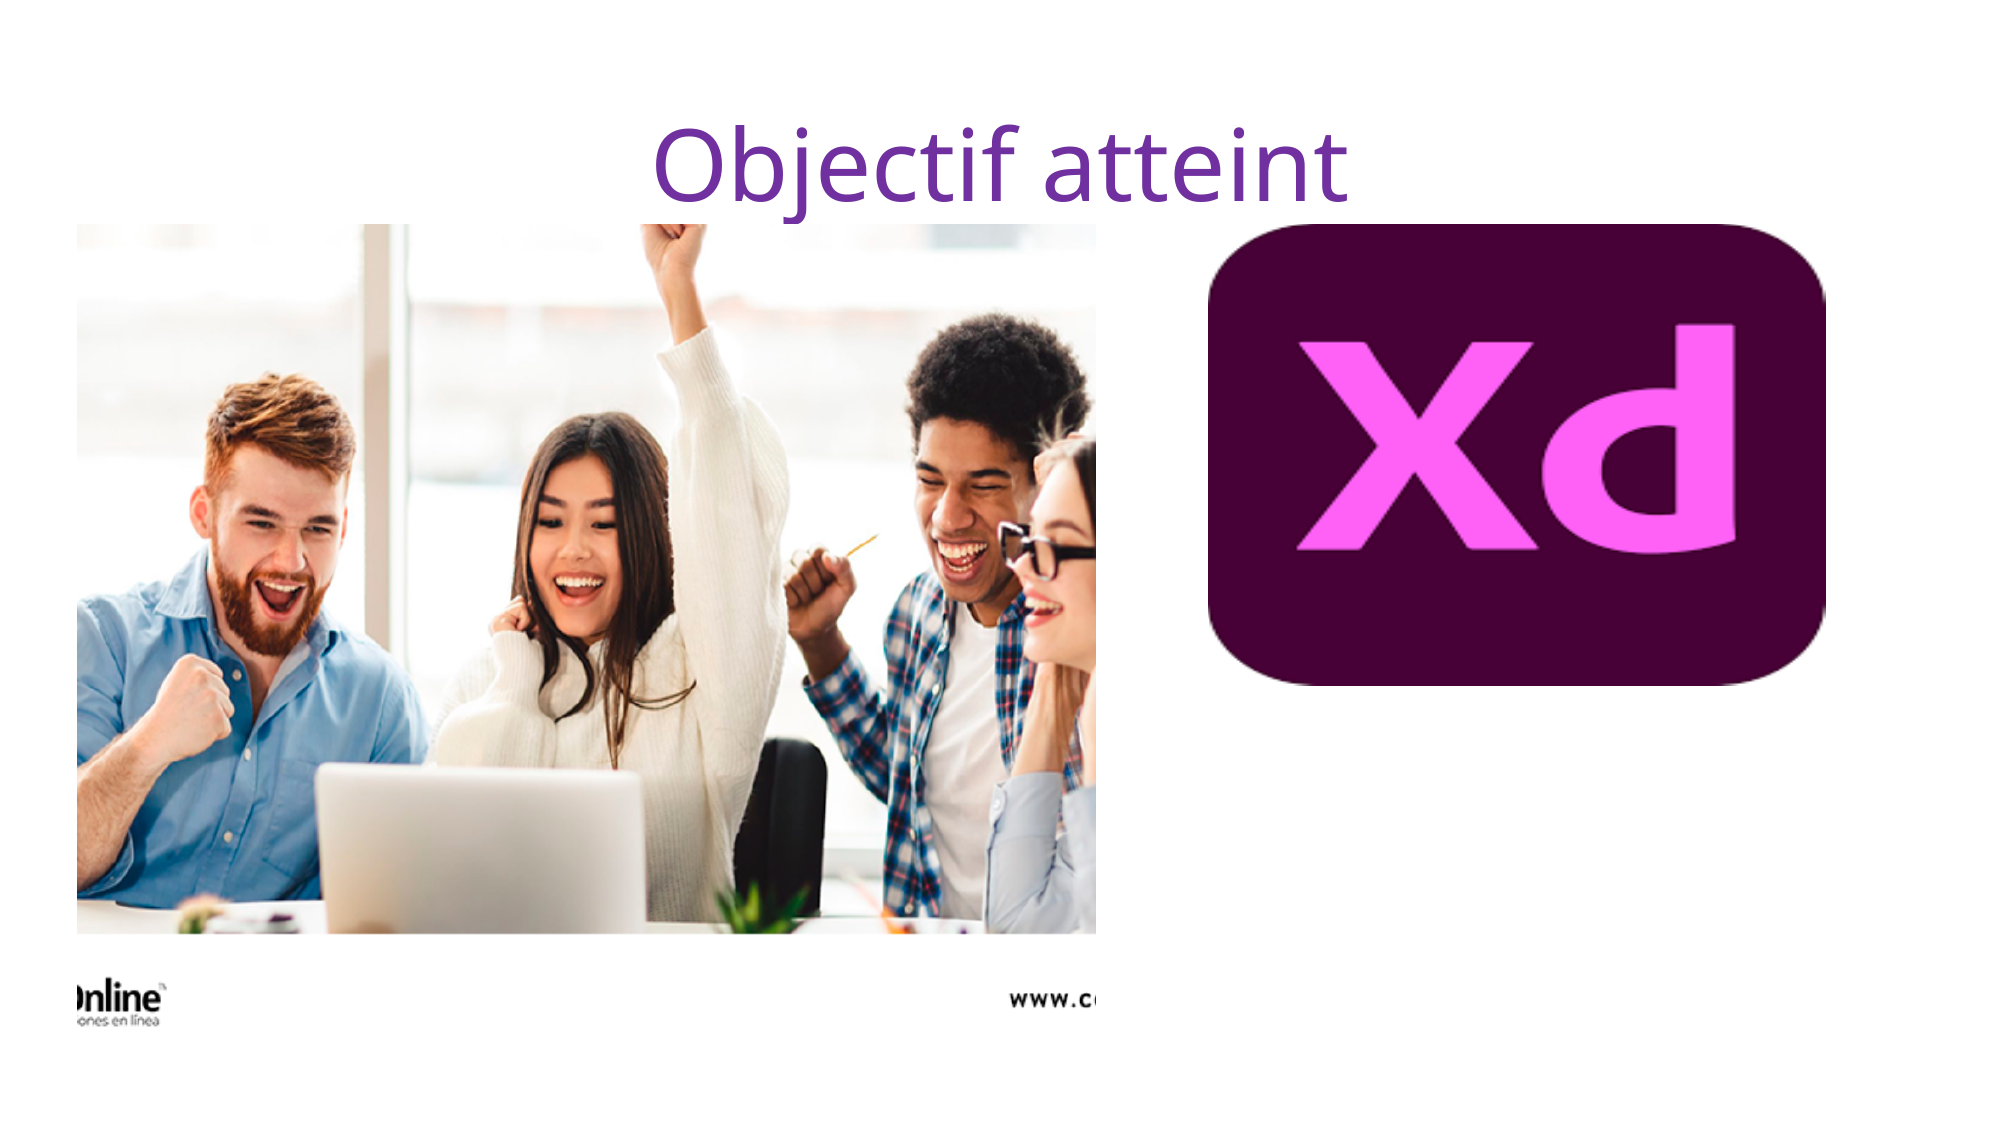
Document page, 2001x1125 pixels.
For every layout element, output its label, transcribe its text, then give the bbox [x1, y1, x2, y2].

picture [77, 224, 1096, 1066]
picture [1208, 224, 1826, 686]
title Objectif atteint [137, 59, 1863, 278]
